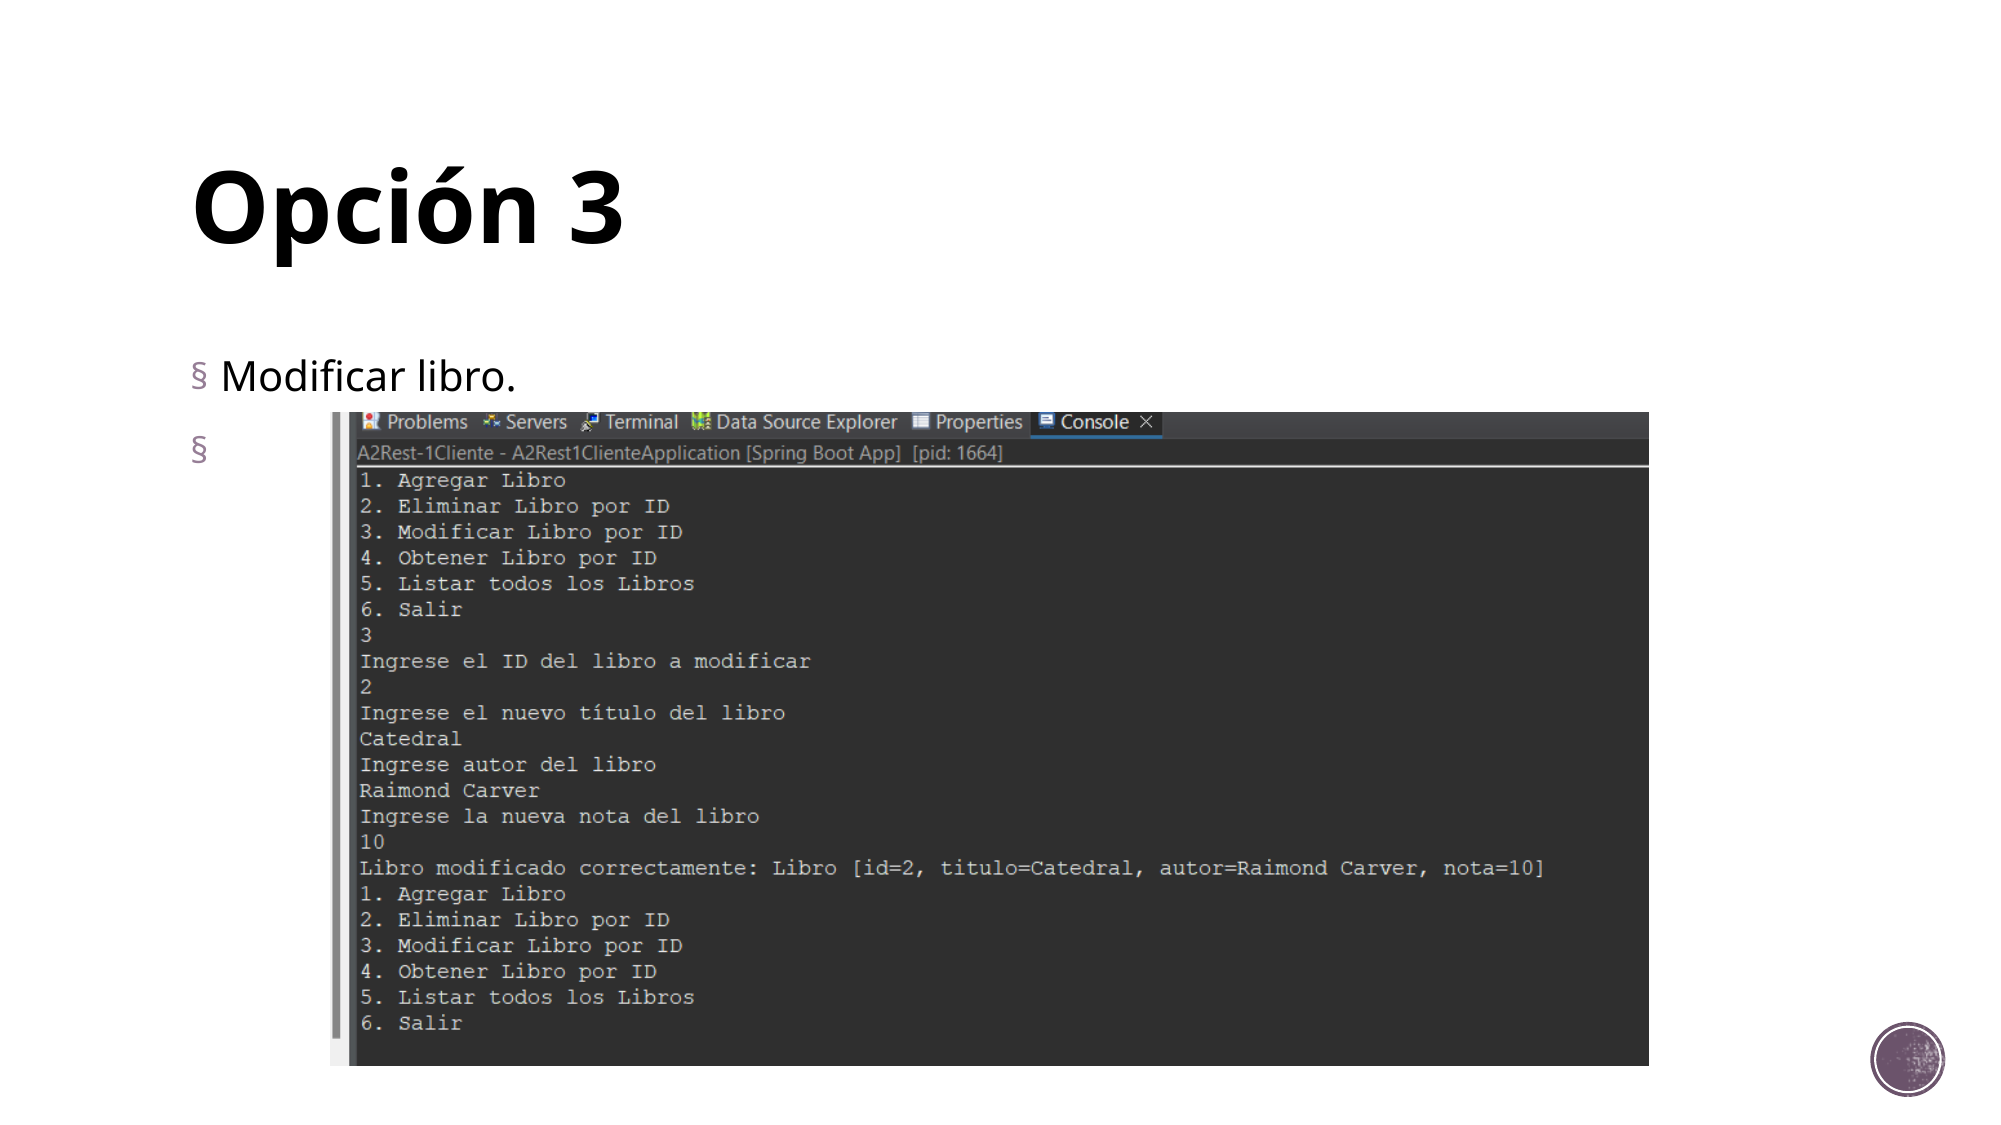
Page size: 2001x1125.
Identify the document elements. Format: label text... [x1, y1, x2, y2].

picture [330, 412, 1649, 1066]
list Modificar libro. [175, 348, 1826, 1013]
title Opción 3 [175, 79, 1826, 344]
